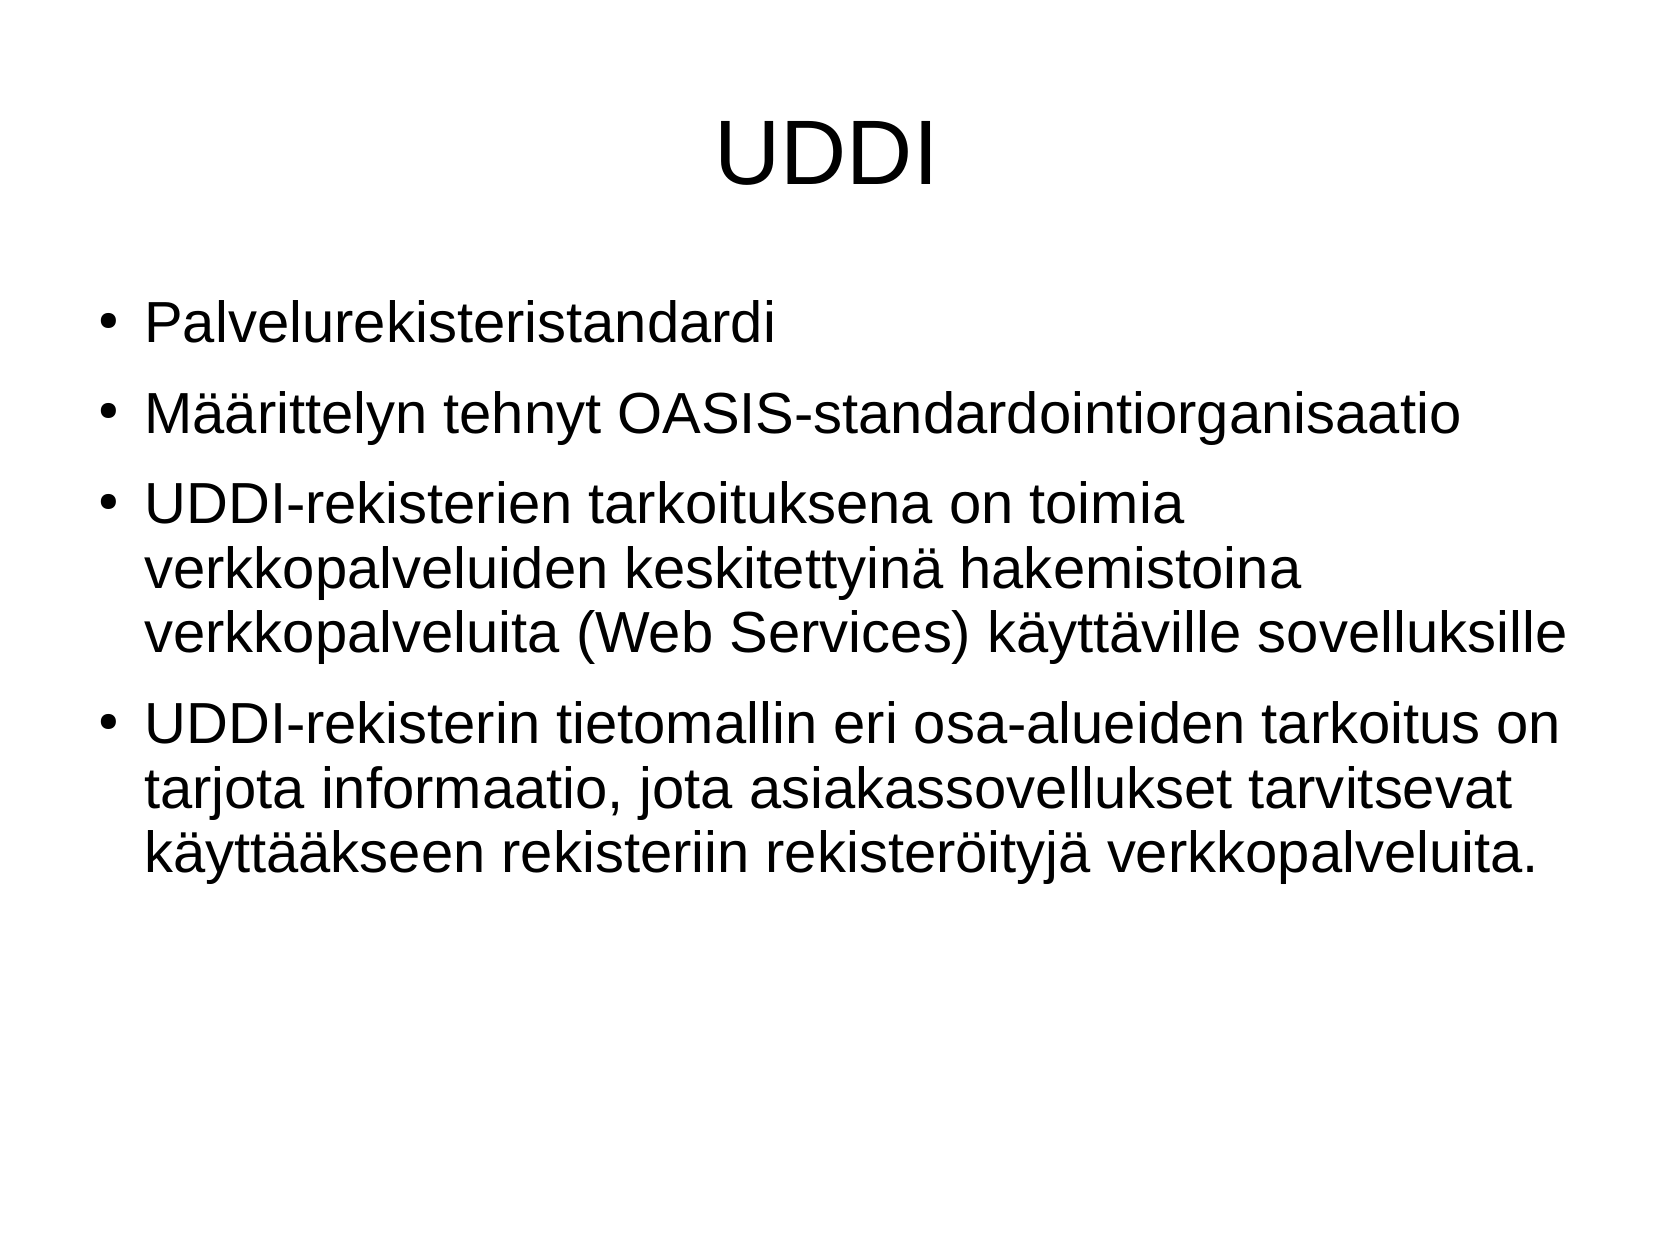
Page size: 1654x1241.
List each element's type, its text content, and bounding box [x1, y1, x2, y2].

list Palvelurekisteristandardi Määrittelyn tehnyt OASIS-standardointiorganisaatio UDDI-rekisterien tarkoituksena on toimia verkkopalveluiden keskitettyinä hakemistoina verkkopalveluita (Web Services) käyttäville sovelluksille UDDI-rekisterin tietomallin eri osa-alueiden tarkoitus on tarjota informaatio, jota asiakassovellukset tarvitsevat käyttääkseen rekisteriin rekisteröityjä verkkopalveluita. [82, 290, 1571, 1010]
title UDDI [82, 49, 1571, 257]
